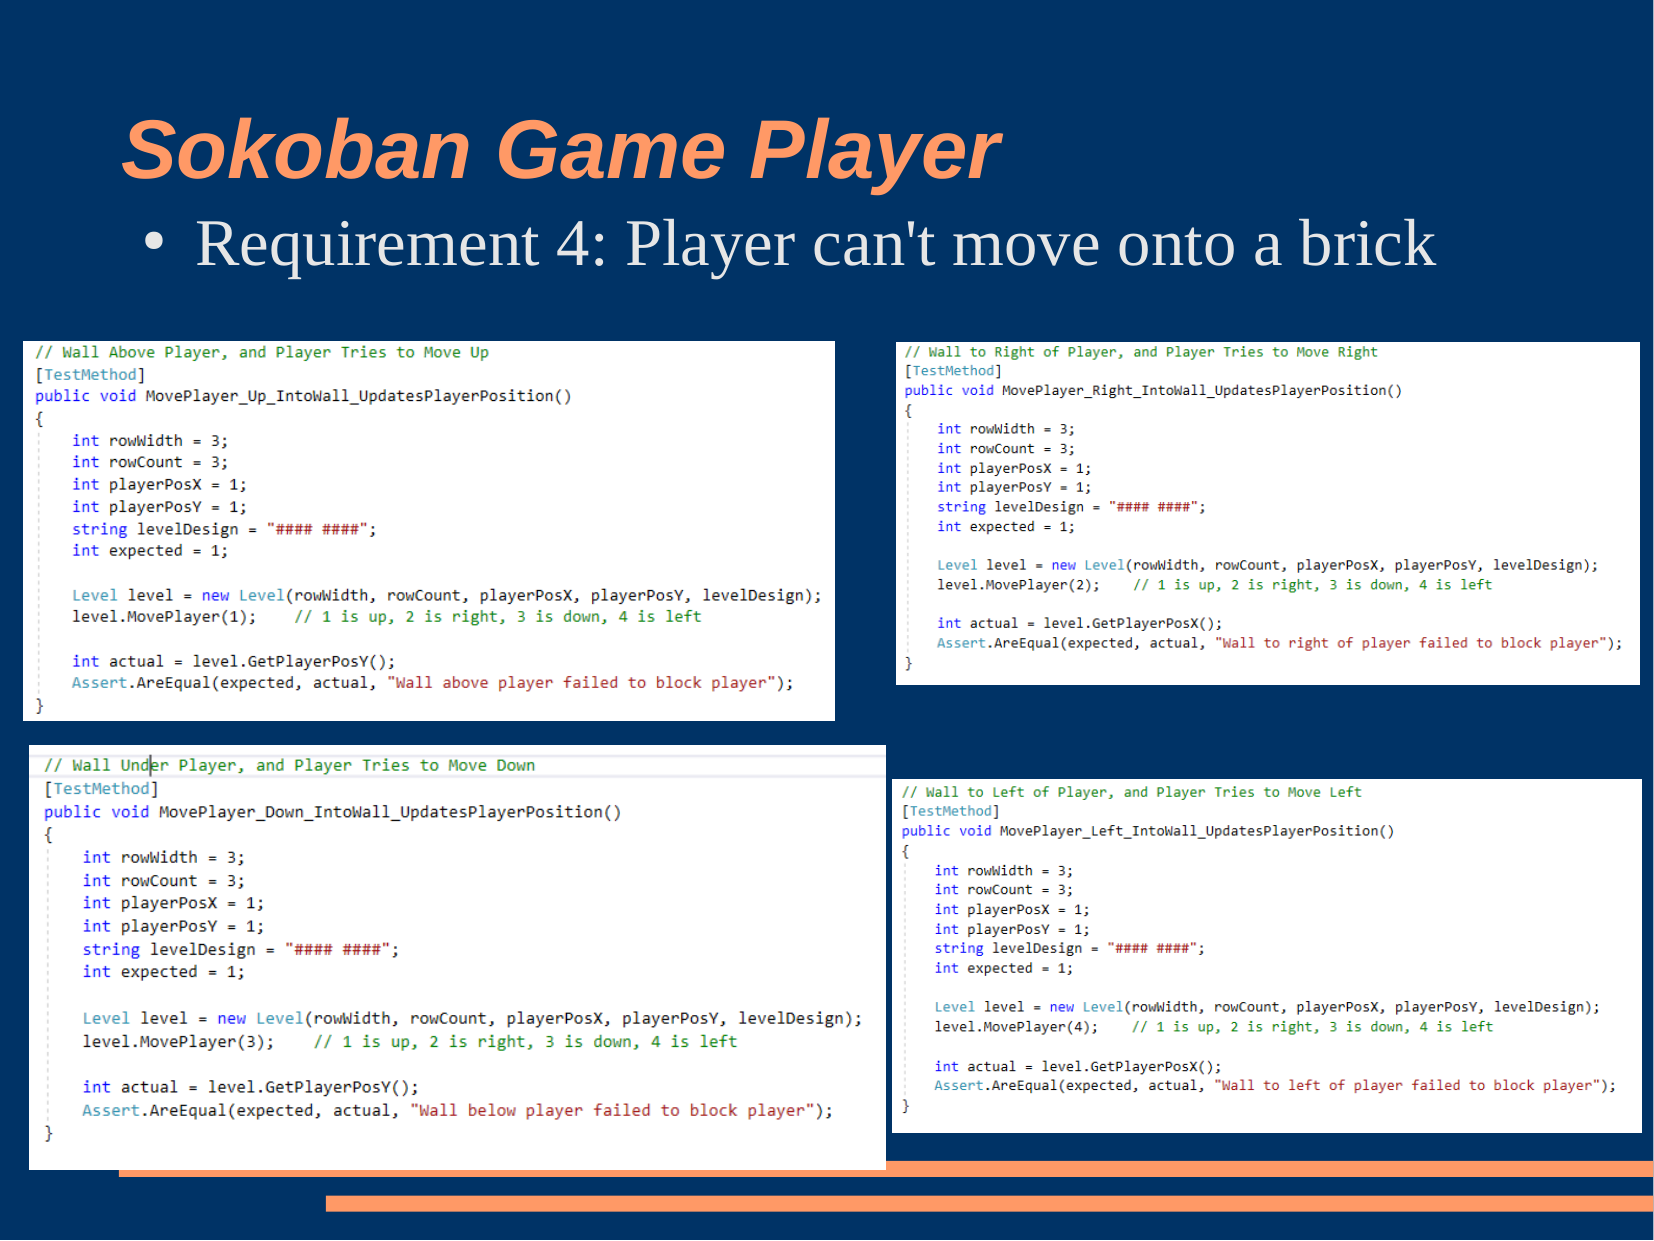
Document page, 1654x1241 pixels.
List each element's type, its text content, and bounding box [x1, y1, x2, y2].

picture [29, 745, 886, 1170]
title Sokoban Game Player [121, 46, 1534, 205]
picture [896, 342, 1640, 686]
picture [23, 341, 835, 721]
picture [892, 779, 1642, 1133]
list Requirement 4: Player can't move onto a brick [106, 205, 1546, 1016]
